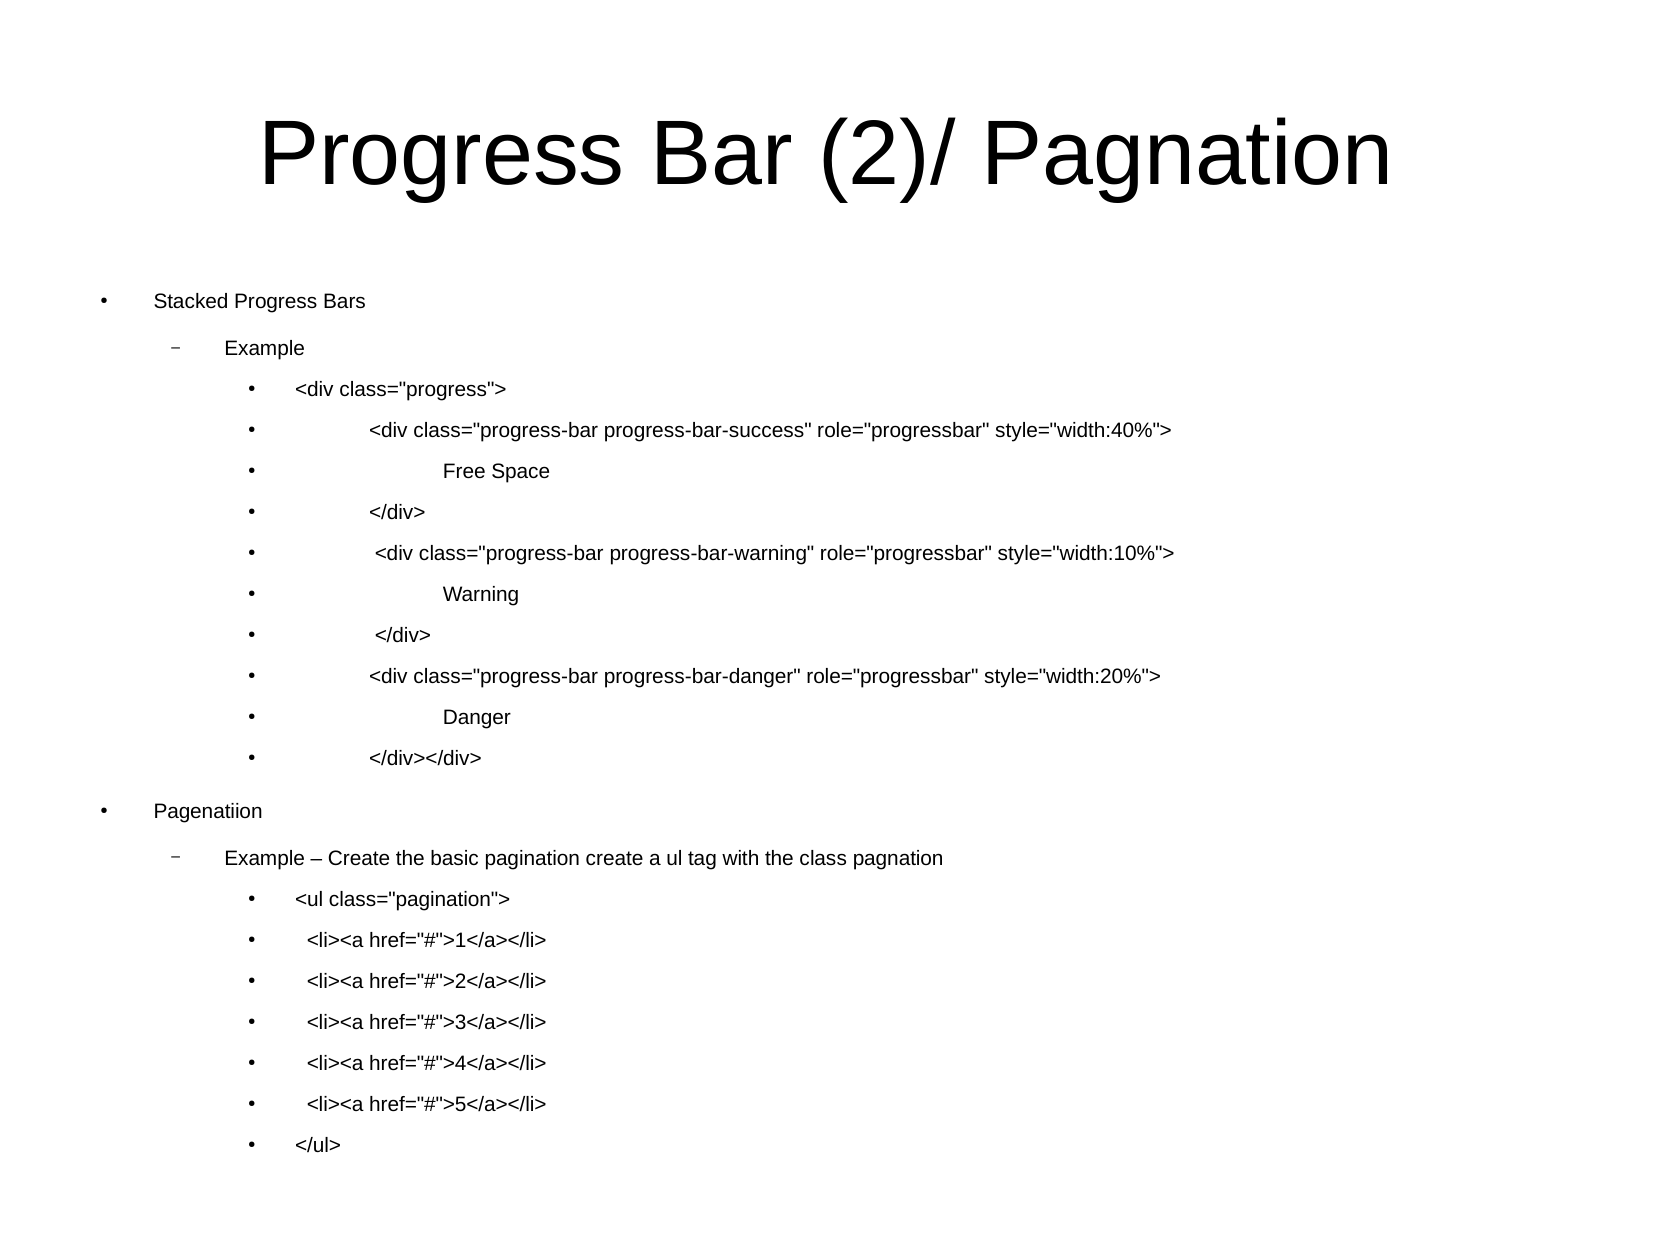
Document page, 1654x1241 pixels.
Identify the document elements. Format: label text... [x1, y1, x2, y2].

title Progress Bar (2)/ Pagnation [82, 49, 1571, 257]
list Stacked Progress Bars Example <div class="progress"> <div class="progress-bar progress-bar-success" role="progressbar" style="width:40%"> Free Space </div> <div class="progress-bar progress-bar-warning" role="progressbar" style="width:10%"> Warning </div> <div class="progress-bar progress-bar-danger" role="progressbar" style="width:20%"> Danger </div></div> Pagenatiion Example – Create the basic pagination create a ul tag with the class pagnation <ul class="pagination"> <li><a href="#">1</a></li> <li><a href="#">2</a></li> <li><a href="#">3</a></li> <li><a href="#">4</a></li> <li><a href="#">5</a></li> </ul> [82, 290, 1571, 1241]
